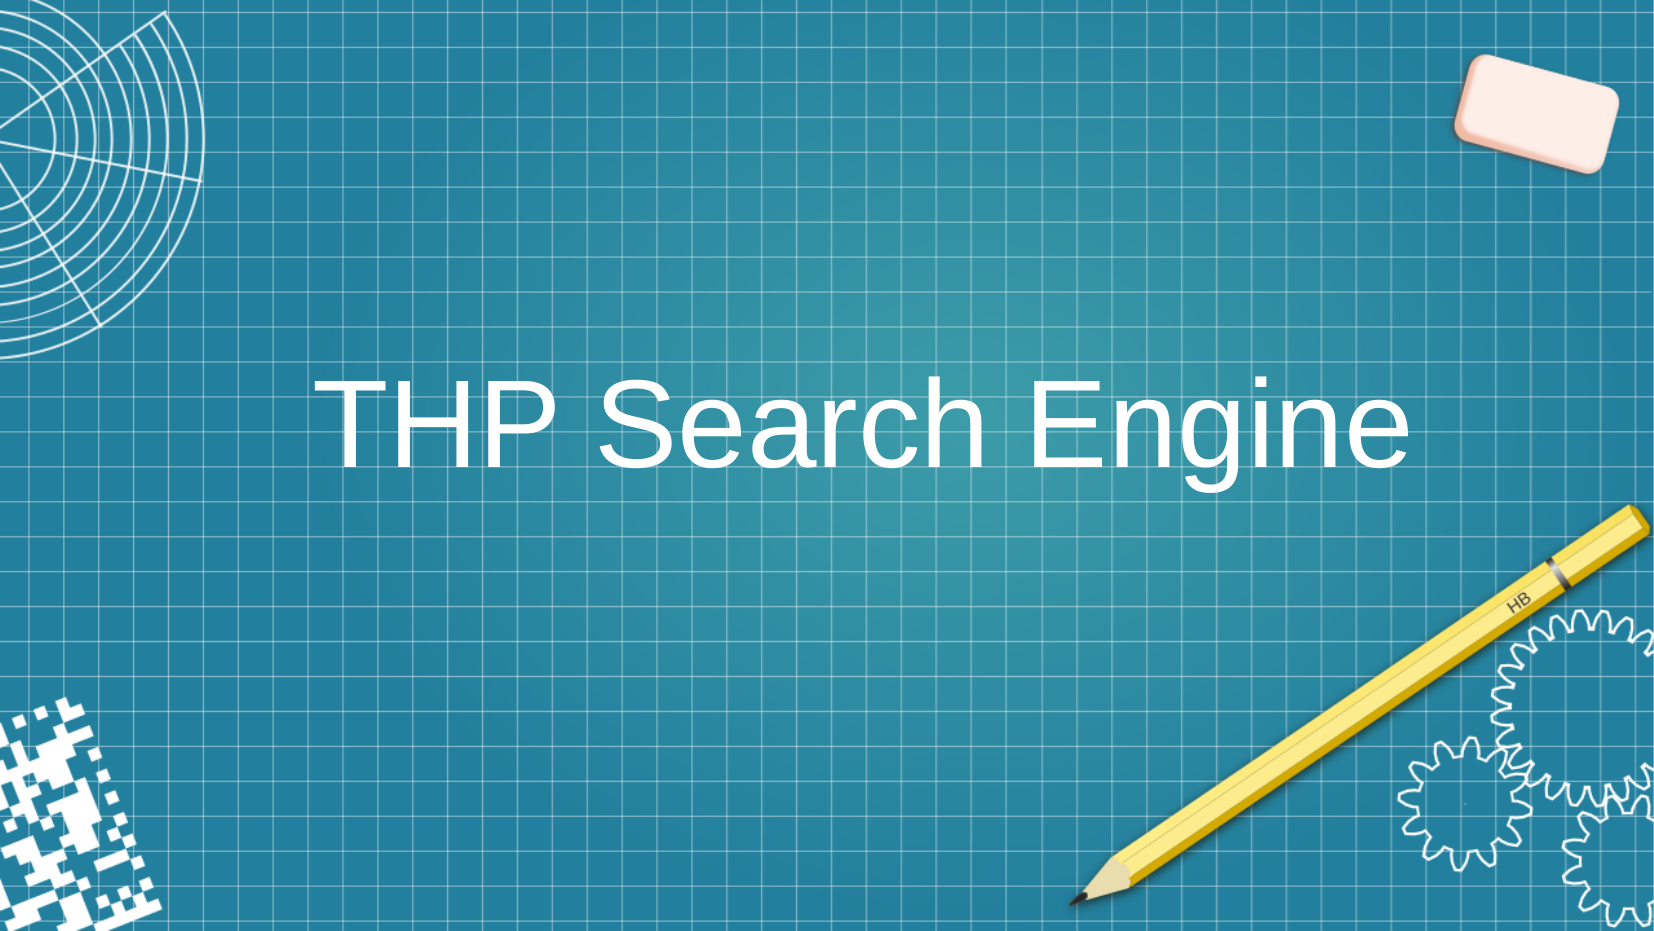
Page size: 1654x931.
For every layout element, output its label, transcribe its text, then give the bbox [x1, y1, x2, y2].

picture [0, 0, 1654, 931]
text_box THP Search Engine [297, 347, 1430, 502]
